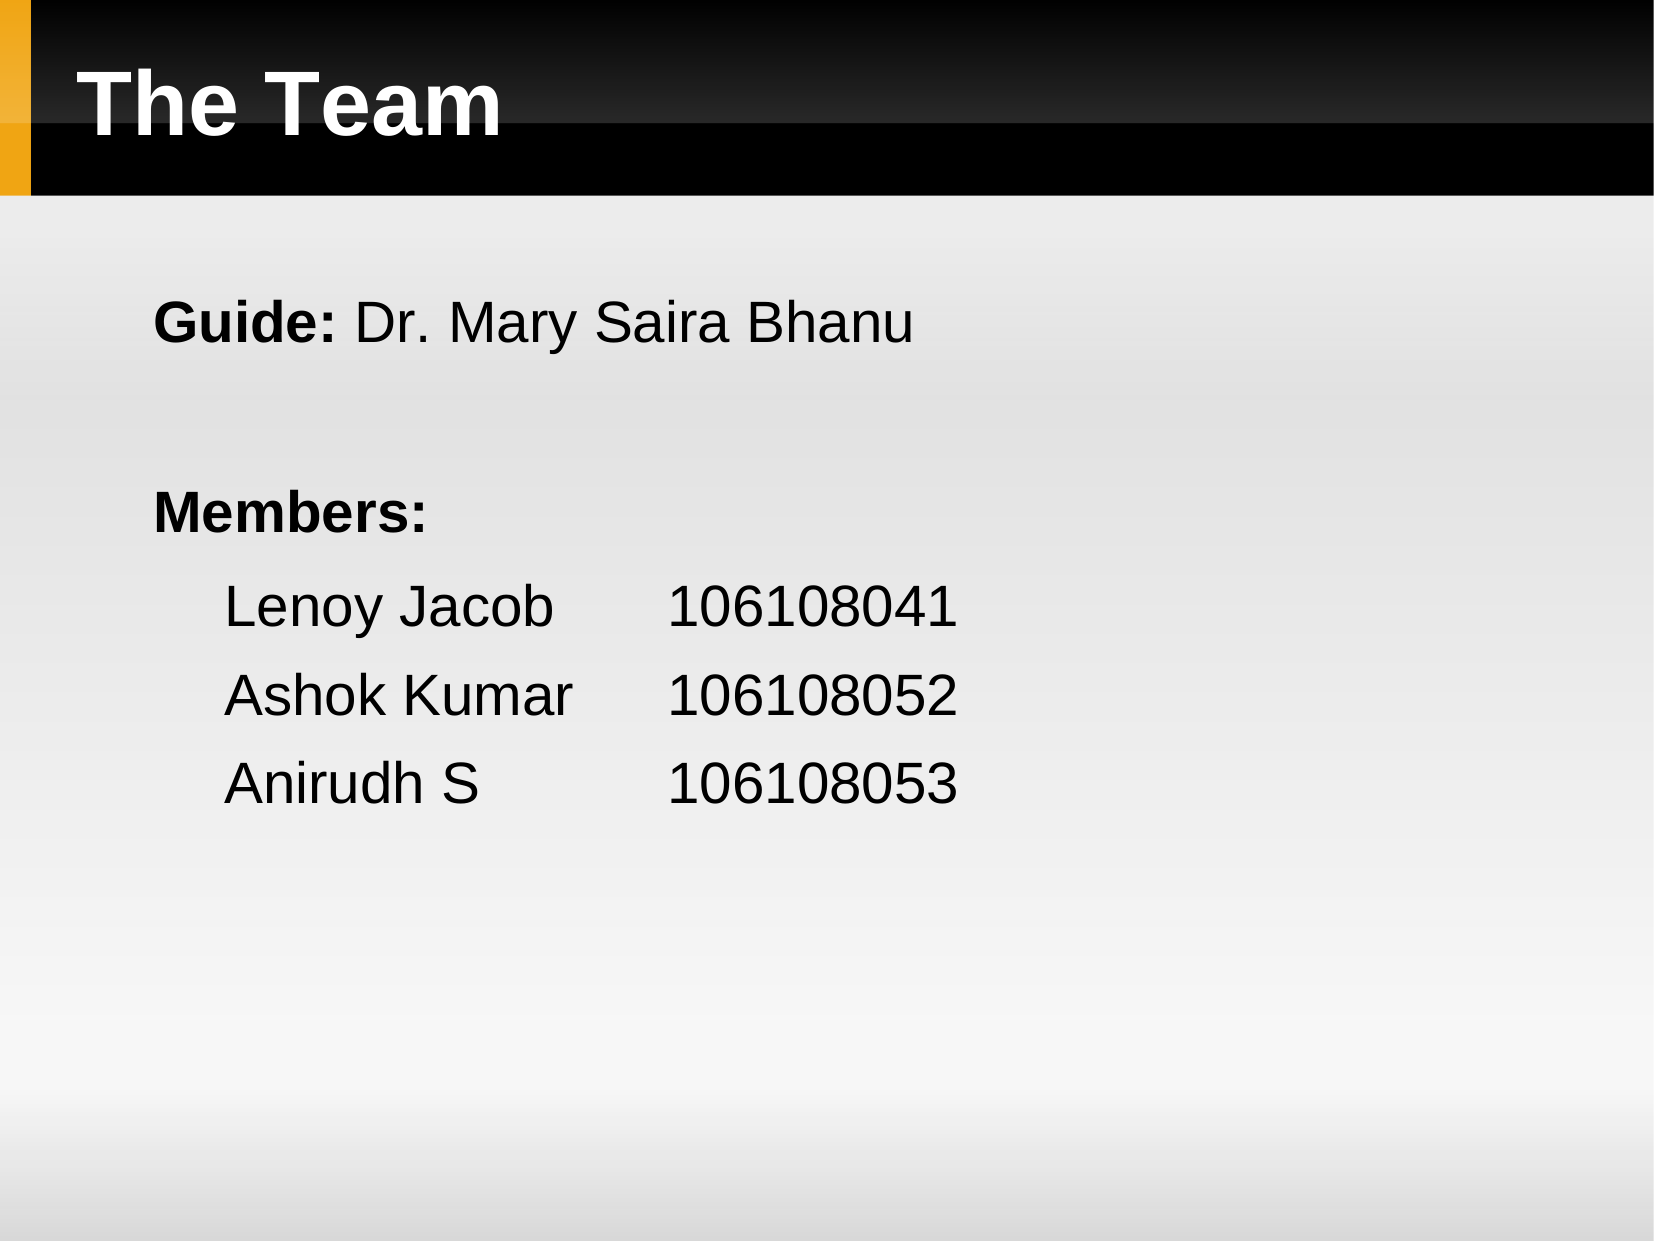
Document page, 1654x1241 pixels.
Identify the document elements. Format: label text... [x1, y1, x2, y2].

title The Team [76, 0, 1565, 208]
picture [0, 0, 1654, 1241]
list Guide: Dr. Mary Saira Bhanu Members: Lenoy Jacob 106108041 Ashok Kumar 106108052 Anirudh S 106108053 [82, 290, 1571, 1109]
